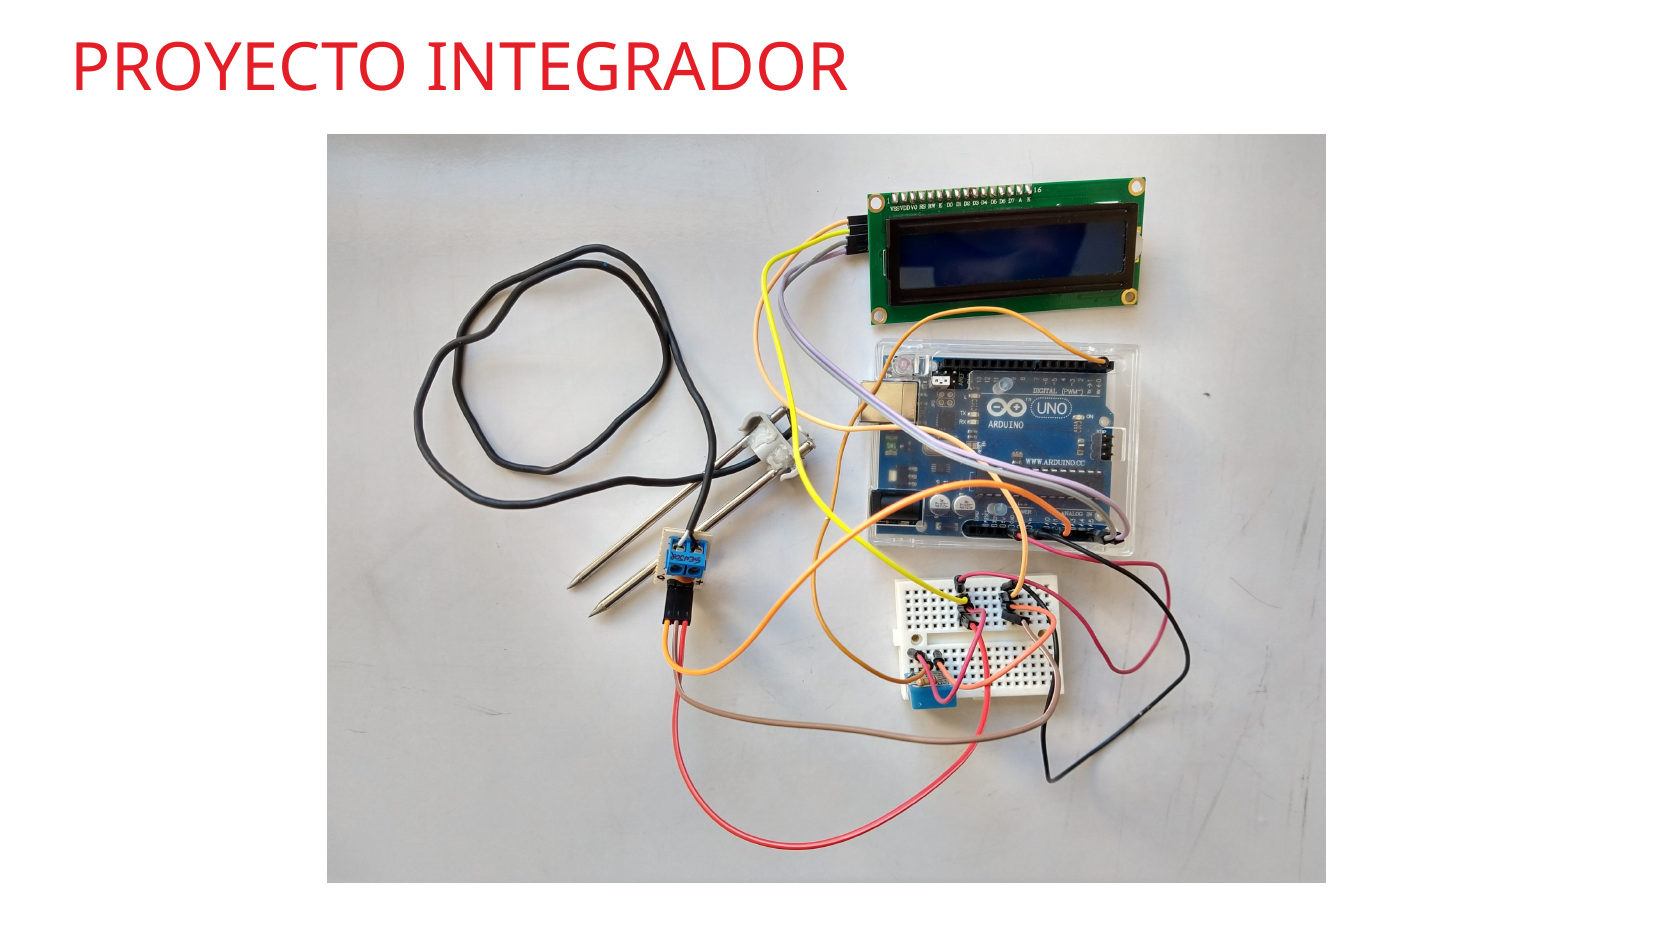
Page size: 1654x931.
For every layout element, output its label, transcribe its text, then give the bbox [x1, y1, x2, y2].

picture [327, 134, 1326, 883]
title PROYECTO INTEGRADOR [70, 11, 1347, 118]
